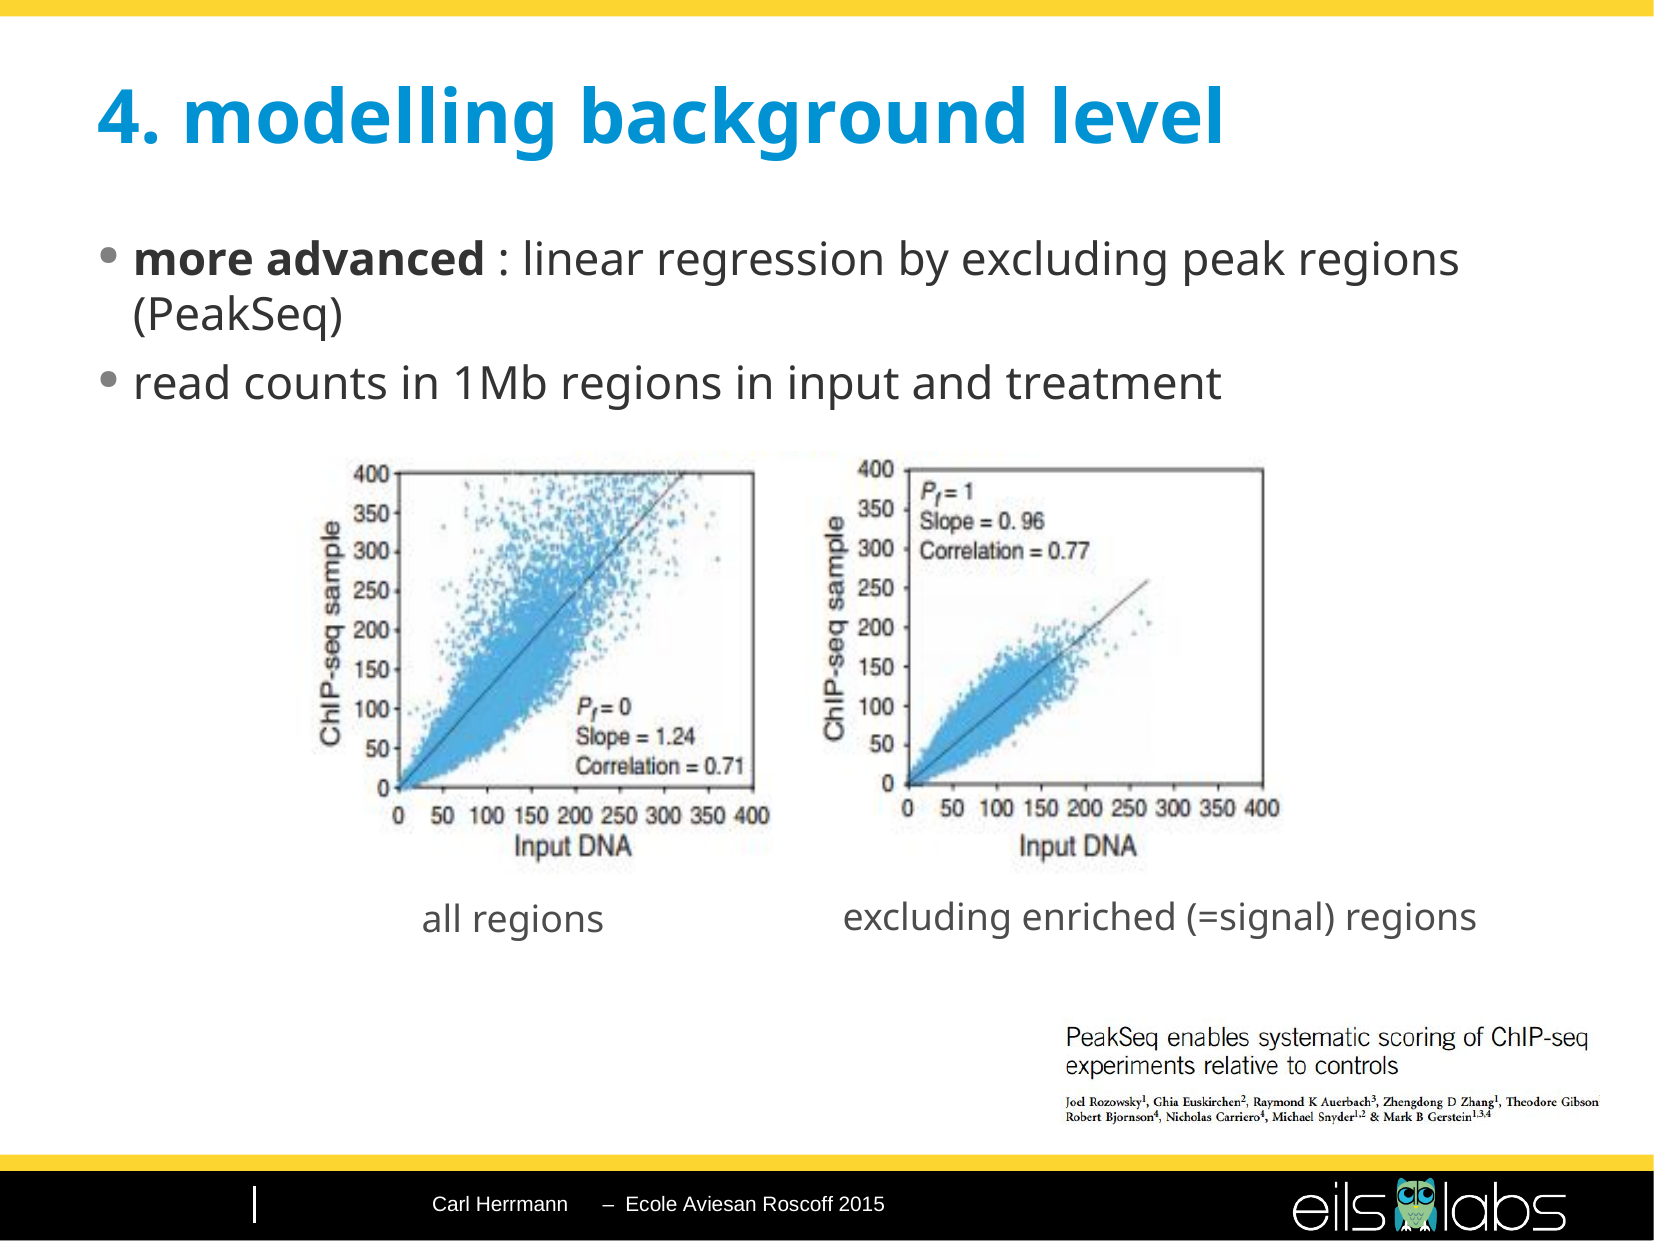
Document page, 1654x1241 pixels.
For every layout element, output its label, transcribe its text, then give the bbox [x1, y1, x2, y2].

text_box excluding enriched (=signal) regions [827, 882, 1483, 949]
picture [1292, 1177, 1566, 1232]
title 4. modelling background level [82, 61, 1571, 168]
list more advanced : linear regression by excluding peak regions (PeakSeq) read counts in 1Mb regions in input and treatment [82, 222, 1538, 1010]
picture [1060, 1018, 1600, 1125]
picture [295, 451, 1286, 879]
text_box all regions [406, 884, 617, 952]
